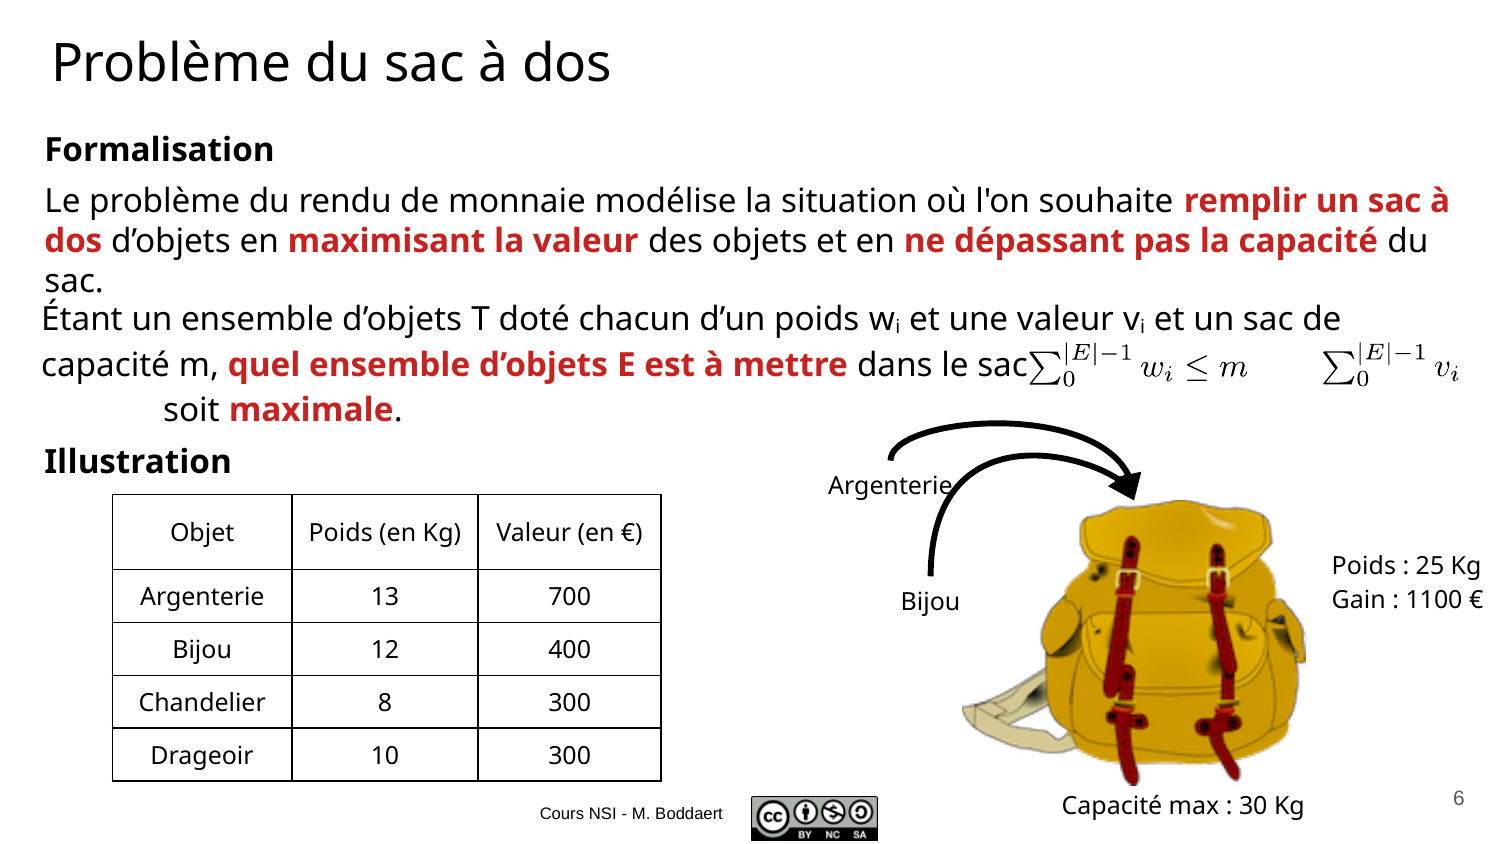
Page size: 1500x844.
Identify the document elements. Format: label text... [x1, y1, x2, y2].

table_cell Drageoir [113, 729, 291, 780]
table_header Poids (en Kg) [293, 495, 477, 569]
slide_number <numéro> [1389, 764, 1480, 830]
table_cell 12 [293, 623, 477, 675]
text_box Illustration [29, 433, 266, 485]
table_cell Argenterie [113, 570, 291, 622]
text_box [1322, 342, 1459, 387]
text_box [1029, 342, 1248, 387]
text_box Capacité max : 30 Kg [1046, 780, 1315, 824]
table_cell 300 [479, 729, 660, 780]
picture [751, 796, 878, 841]
table_cell 700 [479, 570, 660, 622]
table_cell 10 [293, 729, 477, 780]
table_cell Chandelier [113, 676, 291, 727]
table_cell Bijou [113, 623, 291, 675]
table_header Objet [113, 495, 291, 569]
text_box Argenterie [813, 460, 962, 505]
title Problème du sac à dos [51, 13, 1449, 108]
table_cell 400 [479, 623, 660, 675]
picture [962, 500, 1306, 786]
text_box Étant un ensemble d’objets T doté chacun d’un poids wi et une valeur vi et un sac de capacité m, quel ensemble d’objets E est à mettre dans le sac pour que et soit maximale. [26, 287, 1479, 429]
text_box Bijou [885, 576, 974, 621]
text_box Argenterie [949, 487, 962, 505]
table_cell 300 [479, 676, 660, 727]
text_box Poids : 25 Kg Gain : 1100 € [1316, 540, 1495, 613]
text_box Formalisation Le problème du rendu de monnaie modélise la situation où l'on souhaite remplir un sac à dos d’objets en maximisant la valeur des objets et en ne dépassant pas la capacité du sac. [29, 120, 1477, 266]
table_cell 8 [293, 676, 477, 727]
table_cell 13 [293, 570, 477, 622]
table_header Valeur (en €) [479, 495, 660, 569]
